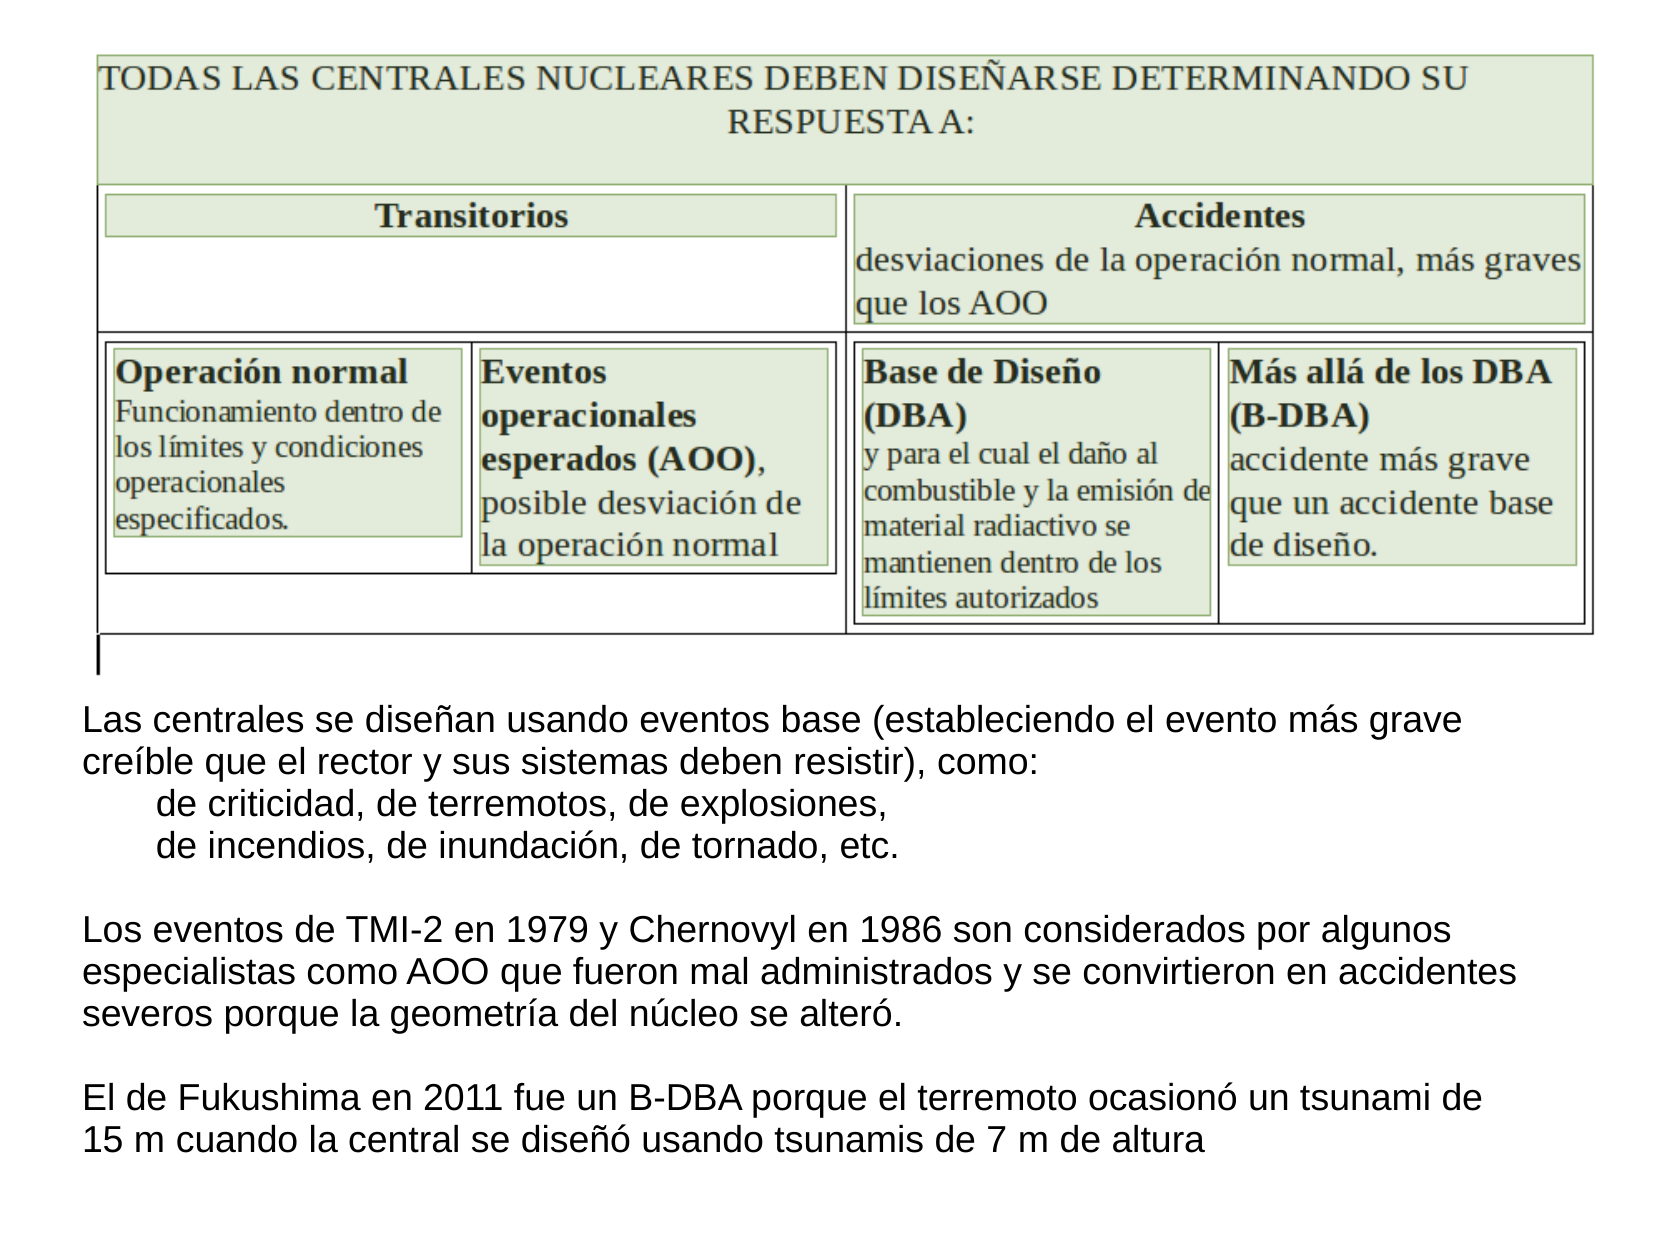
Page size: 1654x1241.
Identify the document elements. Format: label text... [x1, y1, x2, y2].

text_box Las centrales se diseñan usando eventos base (estableciendo el evento más grave creíble que el rector y sus sistemas deben resistir), como: de criticidad, de terremotos, de explosiones, de incendios, de inundación, de tornado, etc. Los eventos de TMI-2 en 1979 y Chernovyl en 1986 son considerados por algunos especialistas como AOO que fueron mal administrados y se convirtieron en accidentes severos porque la geometría del núcleo se alteró. El de Fukushima en 2011 fue un B-DBA porque el terremoto ocasionó un tsunami de 15 m cuando la central se diseñó usando tsunamis de 7 m de altura [67, 691, 1544, 1168]
picture [77, 23, 1654, 677]
